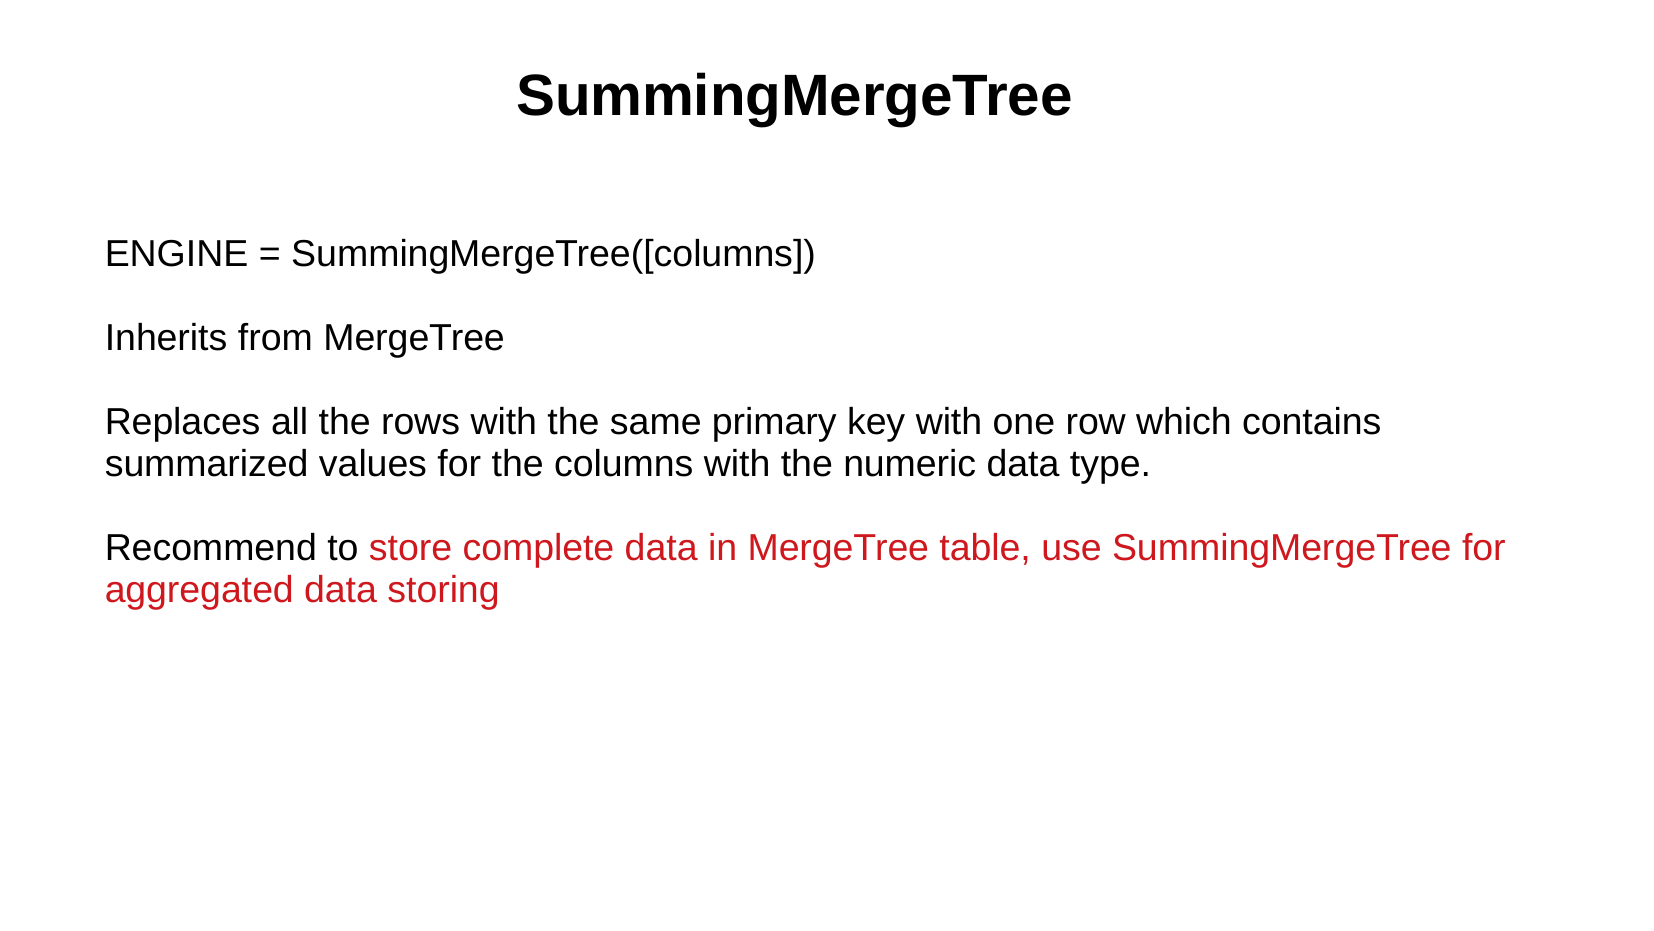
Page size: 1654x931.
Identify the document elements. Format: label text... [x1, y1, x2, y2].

text_box SummingMergeTree [501, 55, 1088, 136]
text_box ENGINE = SummingMergeTree([columns]) Inherits from MergeTree Replaces all the rows with the same primary key with one row which contains summarized values for the columns with the numeric data type. Recommend to store complete data in MergeTree table, use SummingMergeTree for aggregated data storing [90, 225, 1606, 660]
